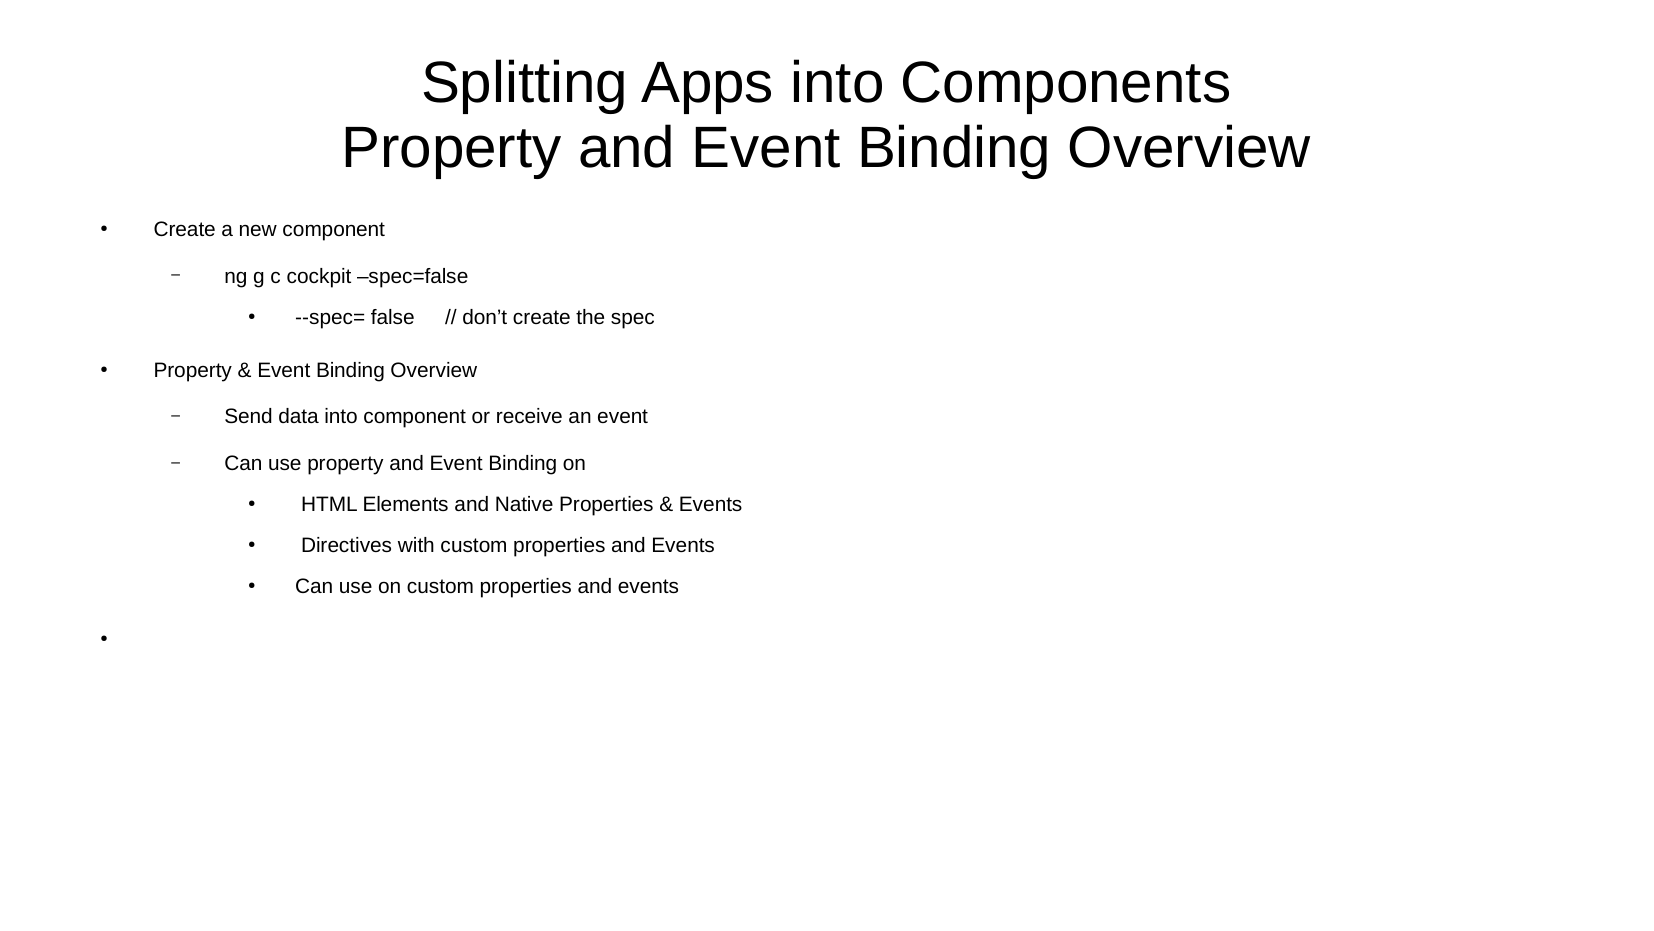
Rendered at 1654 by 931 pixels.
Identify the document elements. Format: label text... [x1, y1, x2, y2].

list Create a new component ng g c cockpit –spec=false --spec= false // don’t create the spec Property & Event Binding Overview Send data into component or receive an event Can use property and Event Binding on HTML Elements and Native Properties & Events Directives with custom properties and Events Can use on custom properties and events [82, 217, 1576, 901]
title Splitting Apps into Components Property and Event Binding Overview [82, 37, 1571, 193]
